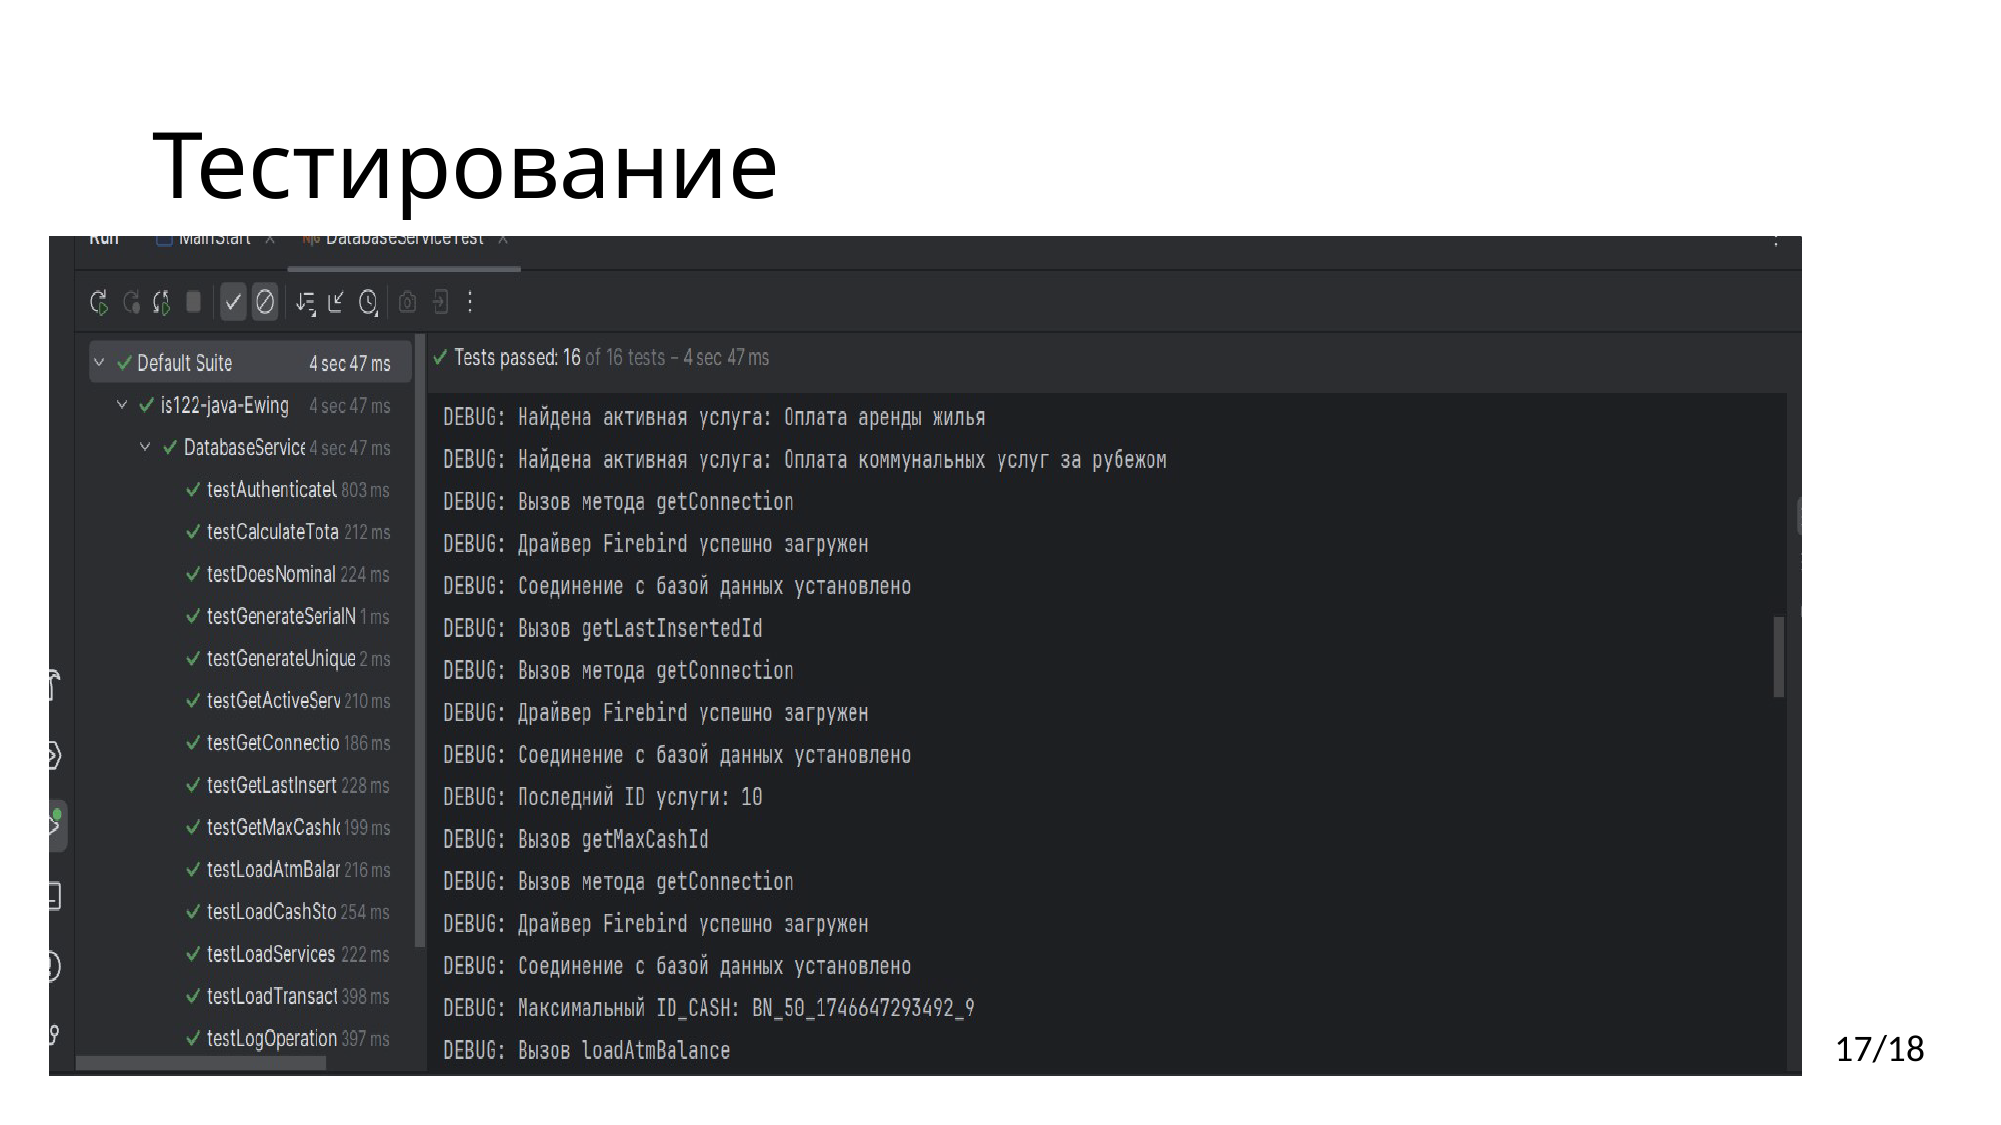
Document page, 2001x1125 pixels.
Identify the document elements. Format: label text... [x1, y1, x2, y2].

text_box 17/18 [1811, 1016, 1940, 1077]
picture [49, 236, 1802, 1076]
title Тестирование [137, 59, 1863, 278]
